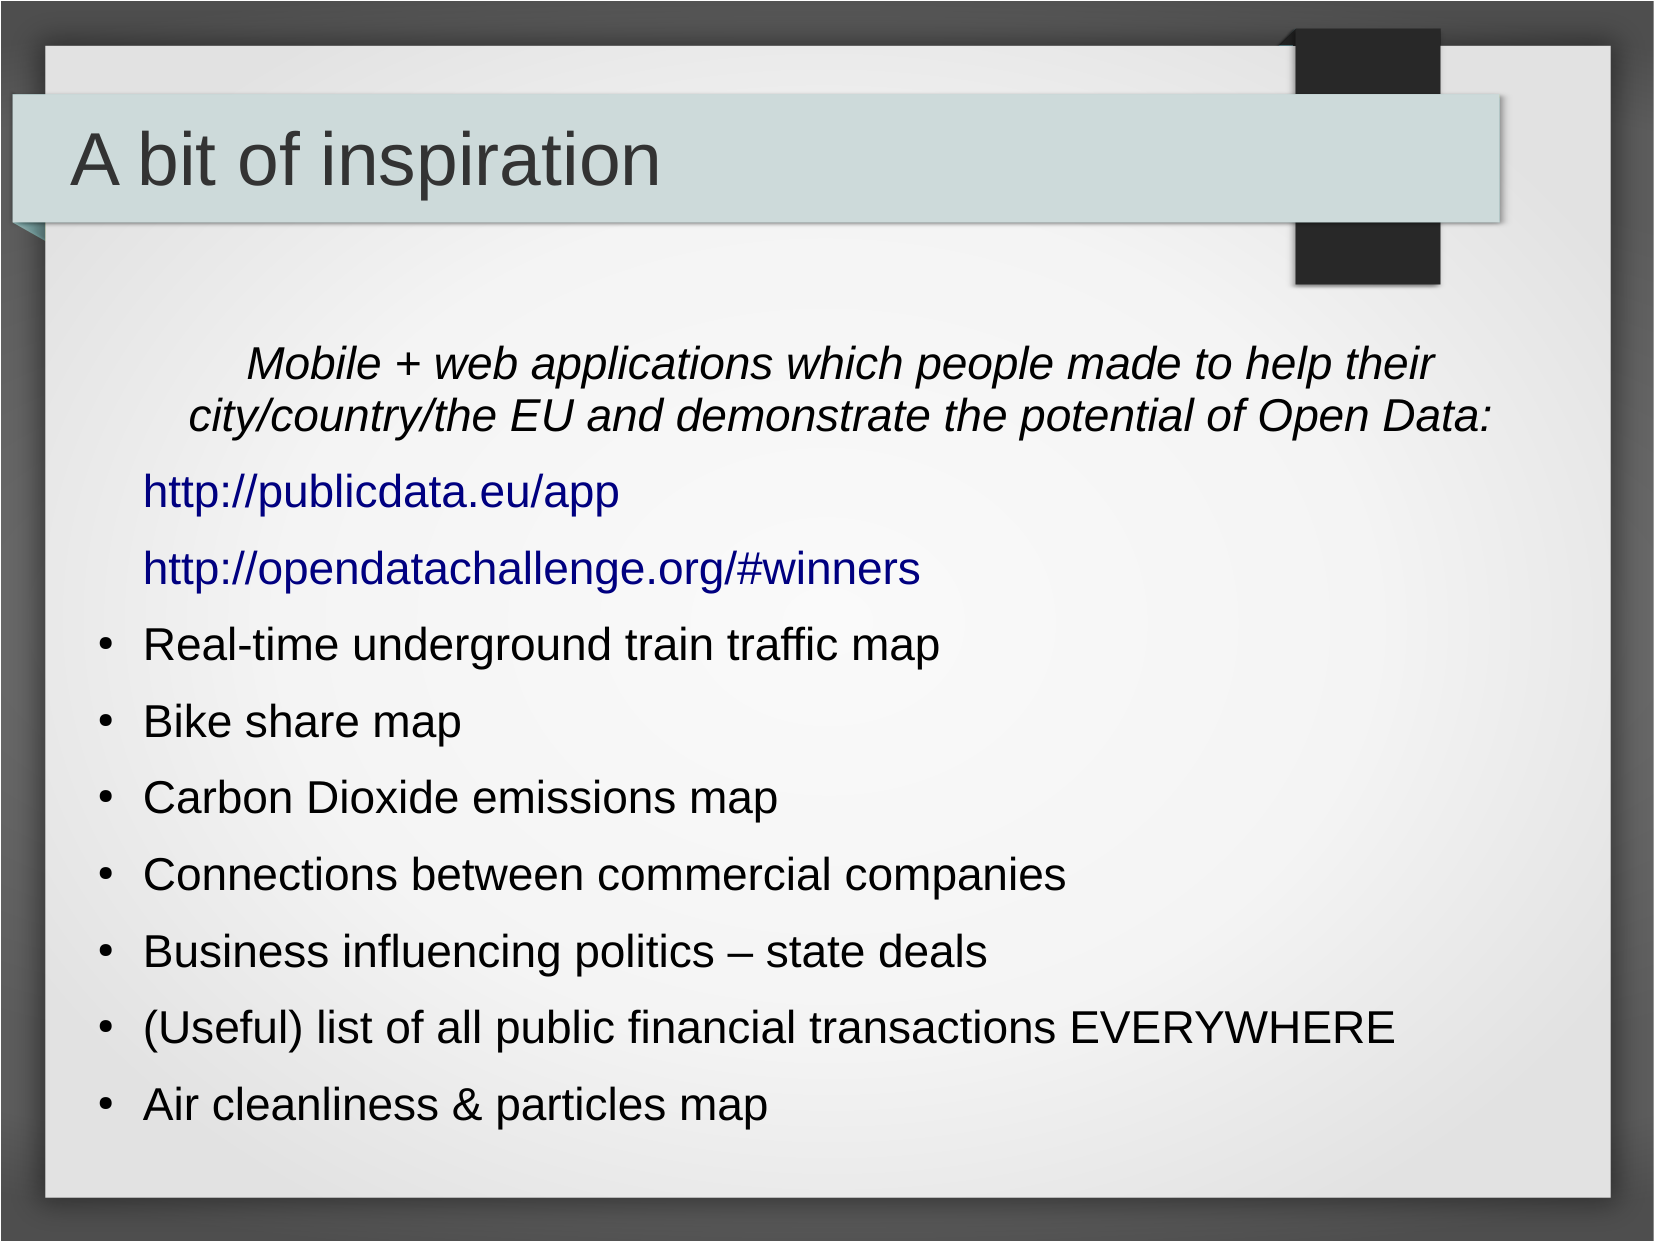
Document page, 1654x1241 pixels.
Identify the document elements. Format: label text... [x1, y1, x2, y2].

title A bit of inspiration [70, 106, 1229, 213]
picture [1, 1, 1654, 1241]
list Mobile + web applications which people made to help their city/country/the EU and demonstrate the potential of Open Data: http://publicdata.eu/app http://opendatachallenge.org/#winners Real-time underground train traffic map Bike share map Carbon Dioxide emissions map Connections between commercial companies Business influencing politics – state deals (Useful) list of all public financial transactions EVERYWHERE Air cleanliness & particles map [82, 337, 1538, 1140]
